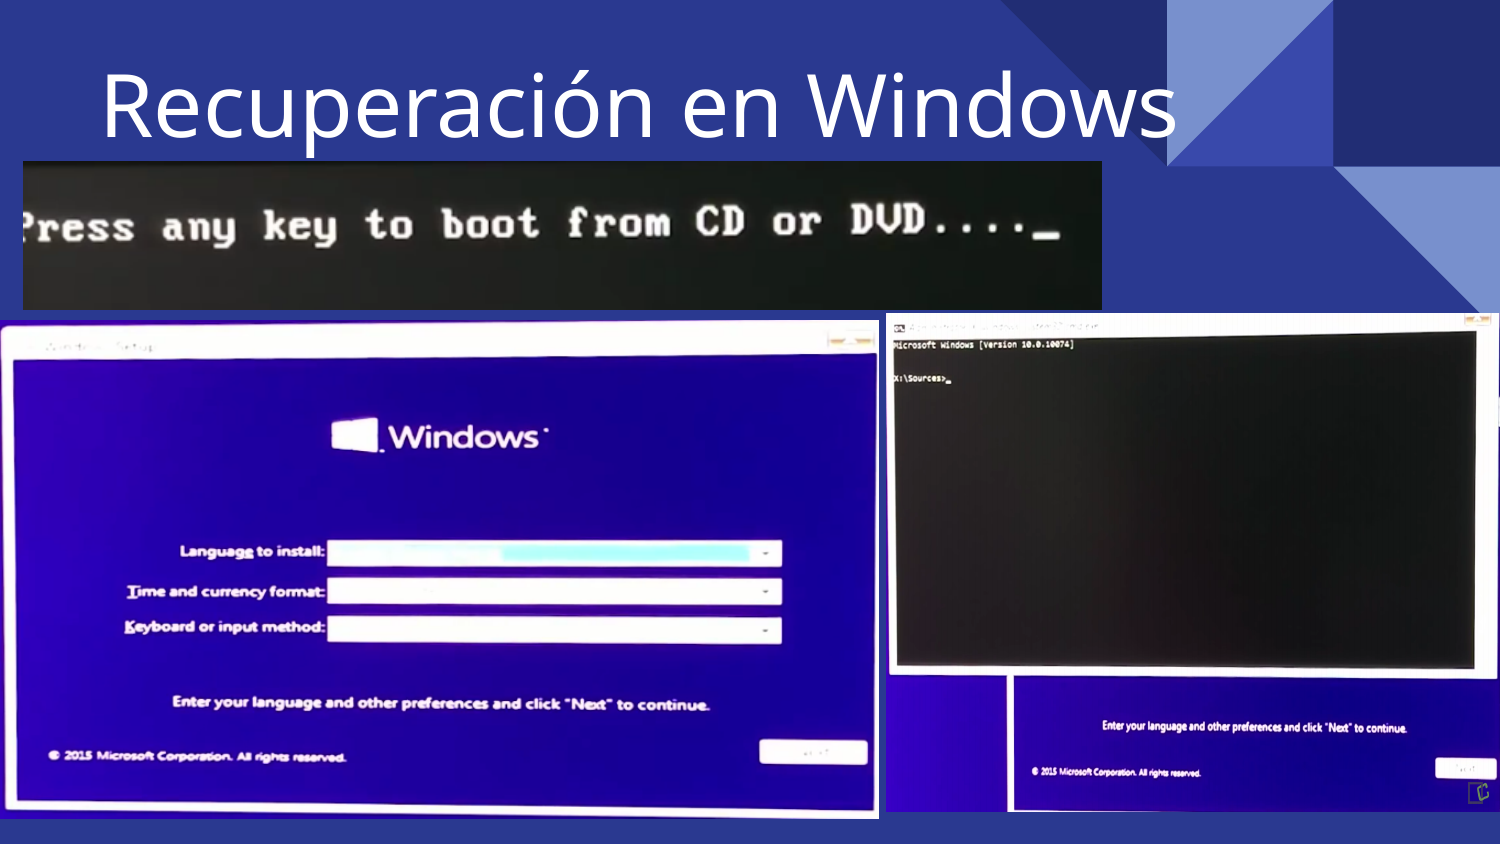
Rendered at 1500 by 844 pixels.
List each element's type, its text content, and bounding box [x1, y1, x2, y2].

picture [0, 320, 879, 819]
title Recuperación en Windows [84, 33, 1434, 172]
picture [23, 161, 1102, 310]
picture [886, 313, 1500, 812]
